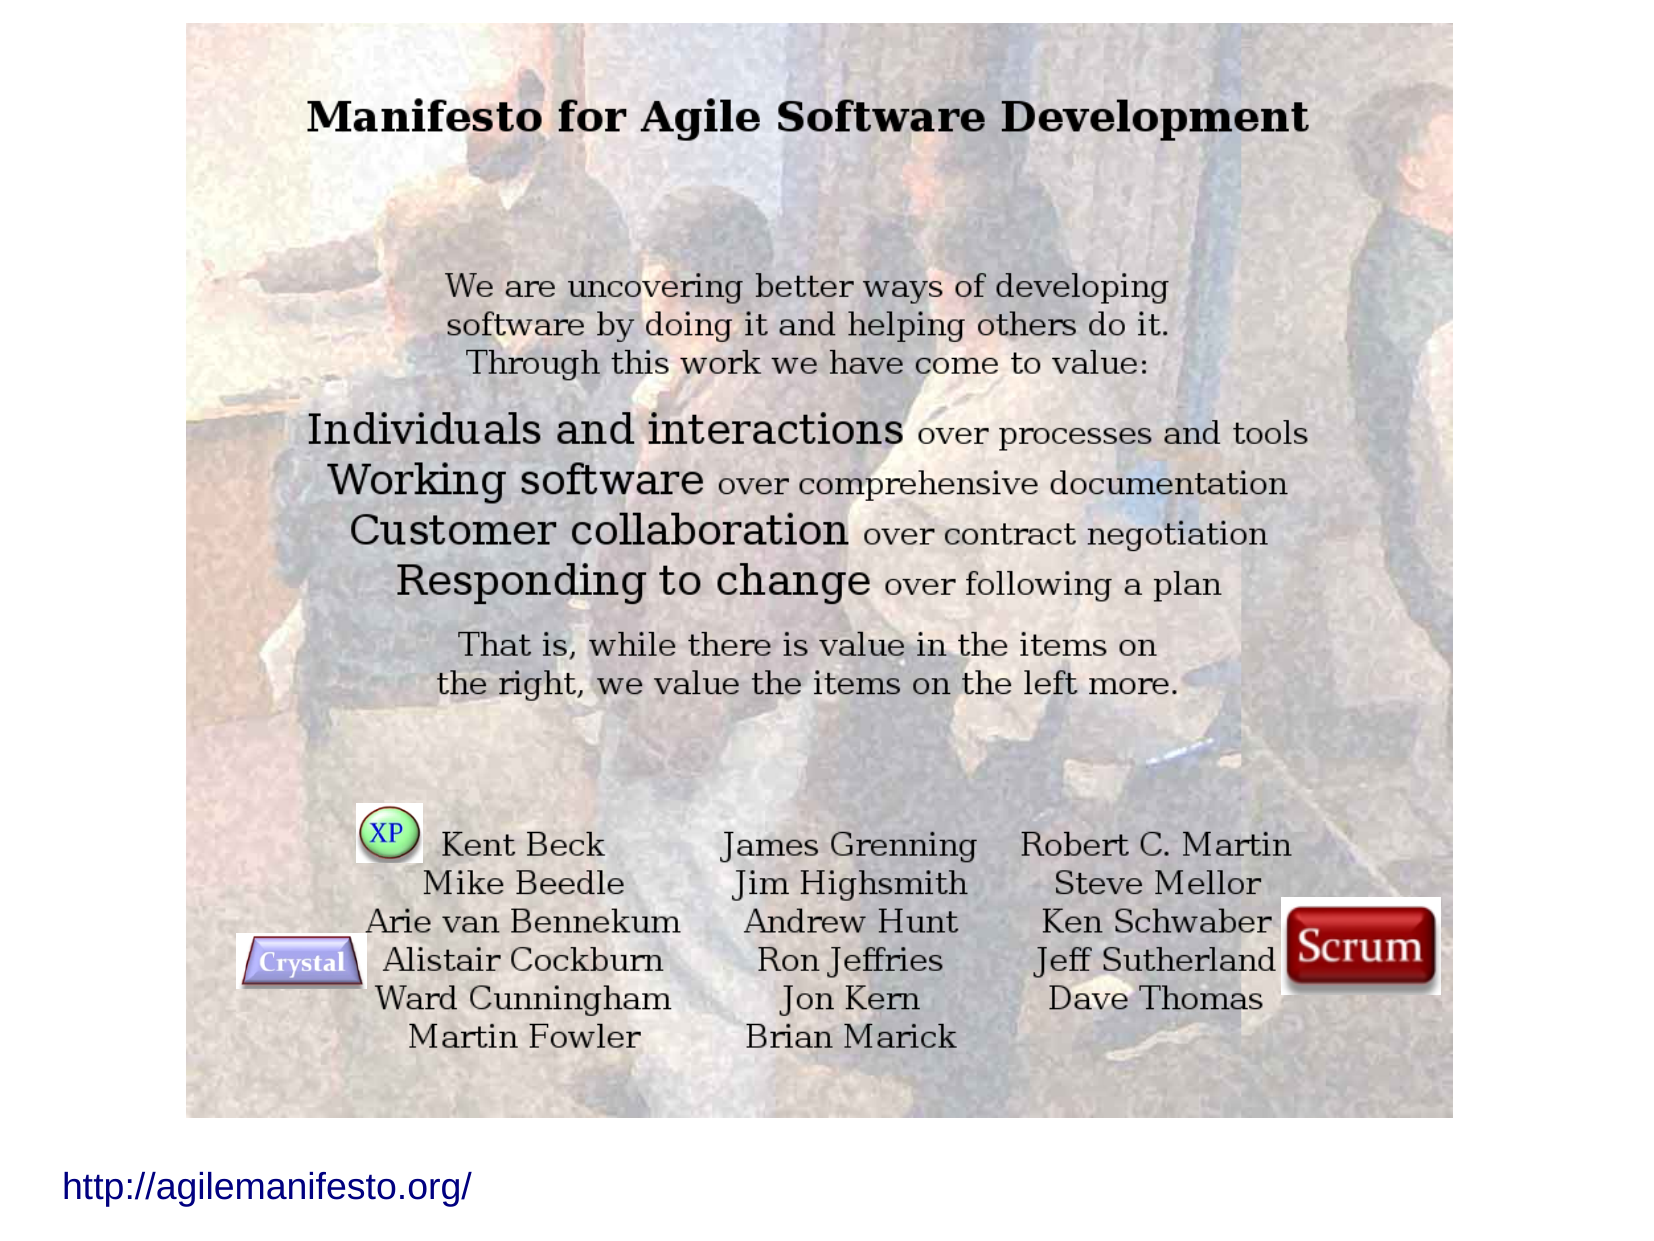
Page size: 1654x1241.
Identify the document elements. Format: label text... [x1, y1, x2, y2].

text_box http://agilemanifesto.org/ [47, 1157, 520, 1241]
picture [186, 23, 1453, 1118]
